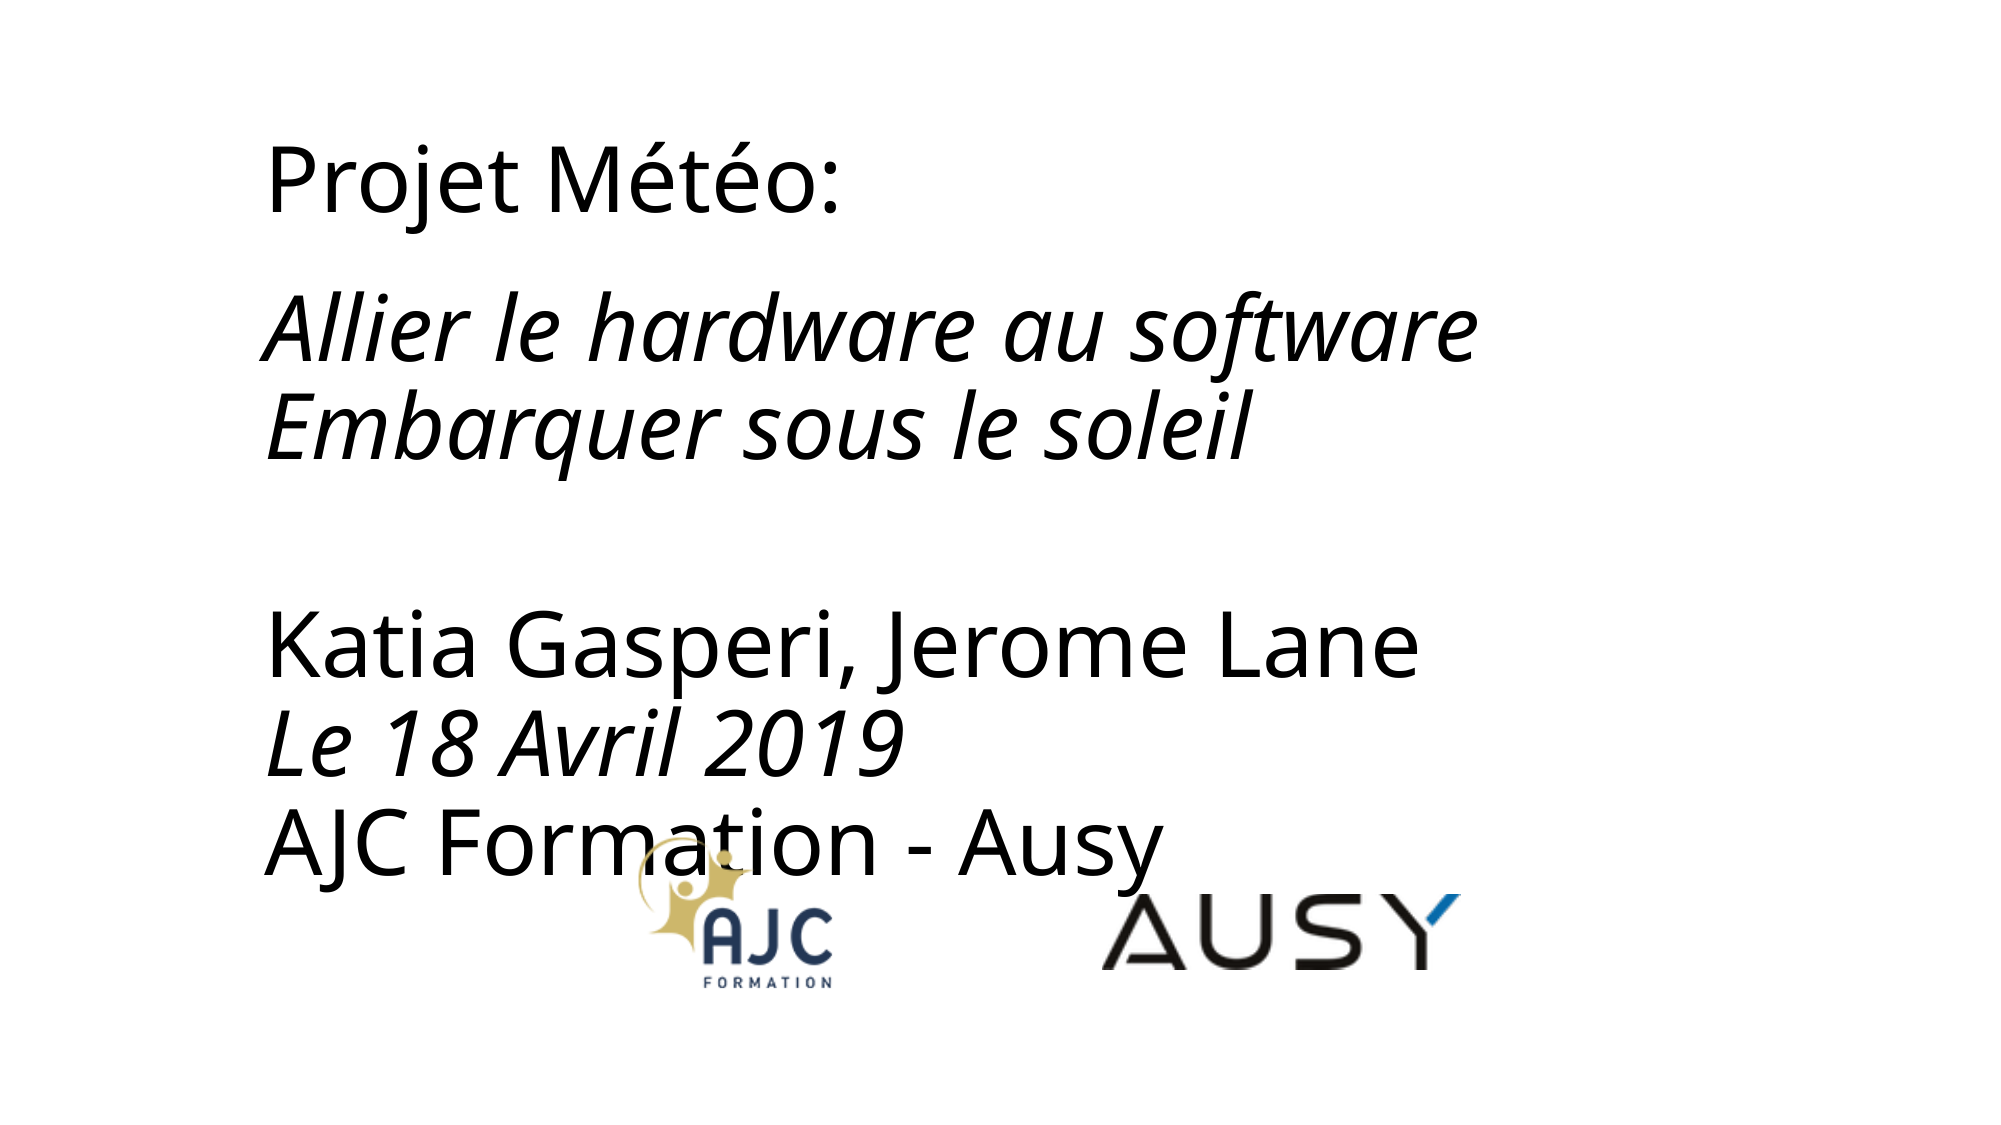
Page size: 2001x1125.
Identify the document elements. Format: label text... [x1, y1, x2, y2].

picture [637, 836, 834, 990]
subtitle Katia Gasperi, Jerome Lane Le 18 Avril 2019 AJC Formation - Ausy [249, 590, 1750, 863]
title Projet Météo: Allier le hardware au software Embarquer sous le soleil [249, 126, 1750, 518]
picture [1102, 894, 1461, 970]
